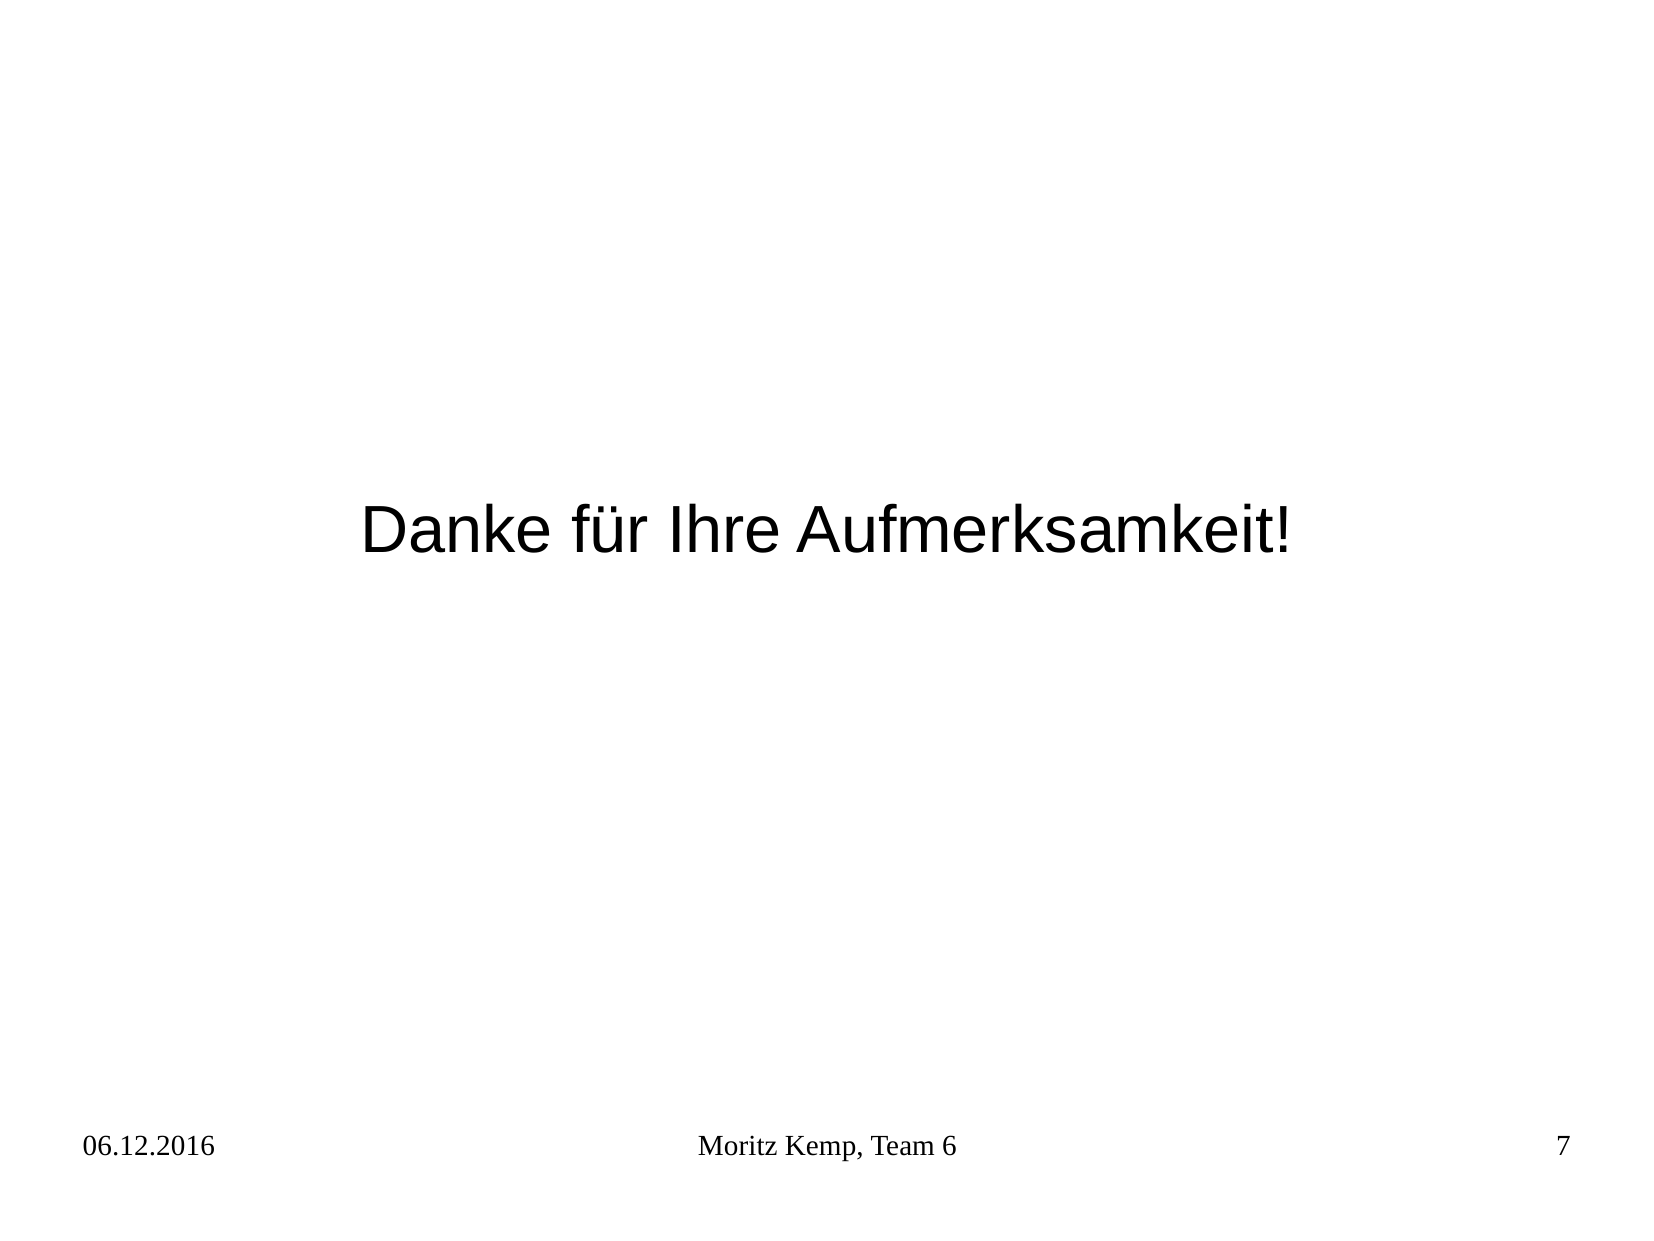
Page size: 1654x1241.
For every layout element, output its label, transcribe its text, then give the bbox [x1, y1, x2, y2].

subtitle Danke für Ihre Aufmerksamkeit! [82, 49, 1571, 1010]
